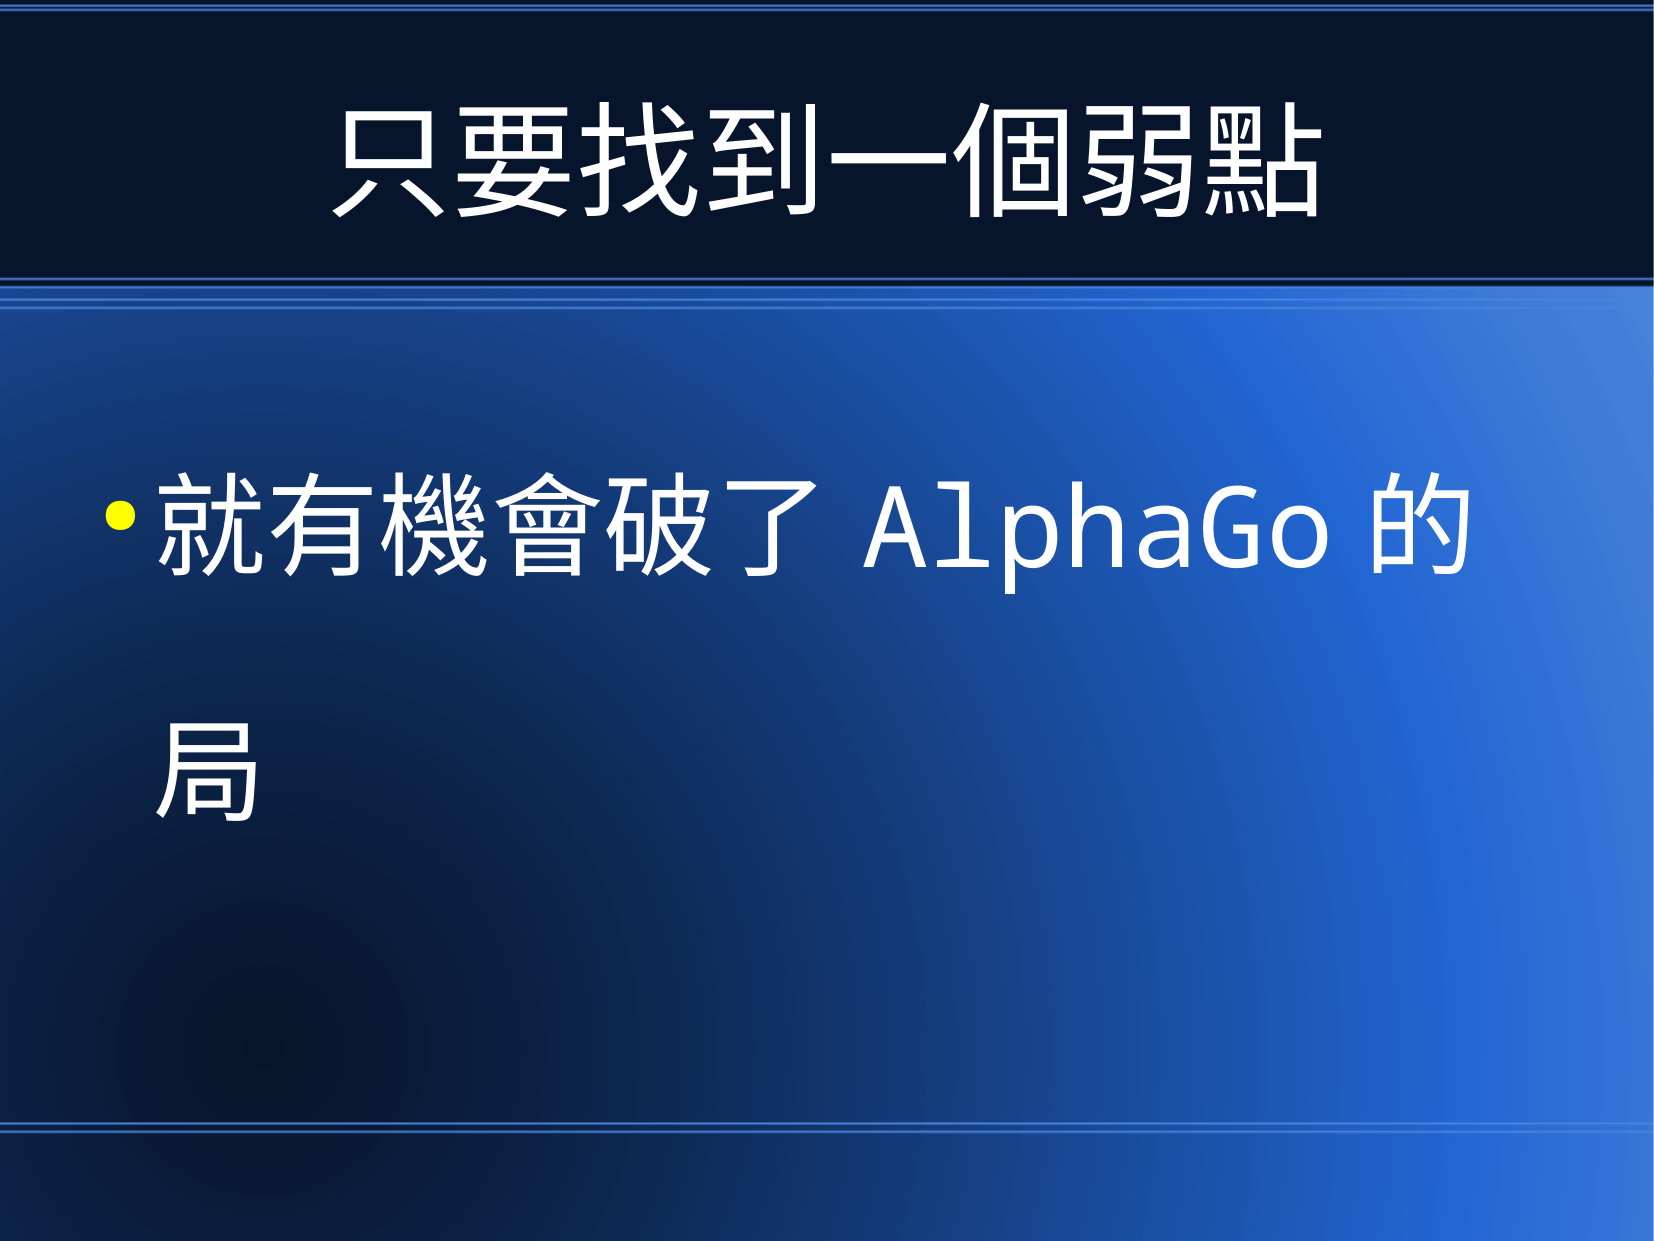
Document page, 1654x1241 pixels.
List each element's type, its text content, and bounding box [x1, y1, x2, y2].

picture [0, 0, 1654, 1241]
title 只要找到一個弱點 [82, 49, 1571, 257]
list 就有機會破了AlphaGo的局 [82, 355, 1571, 1241]
